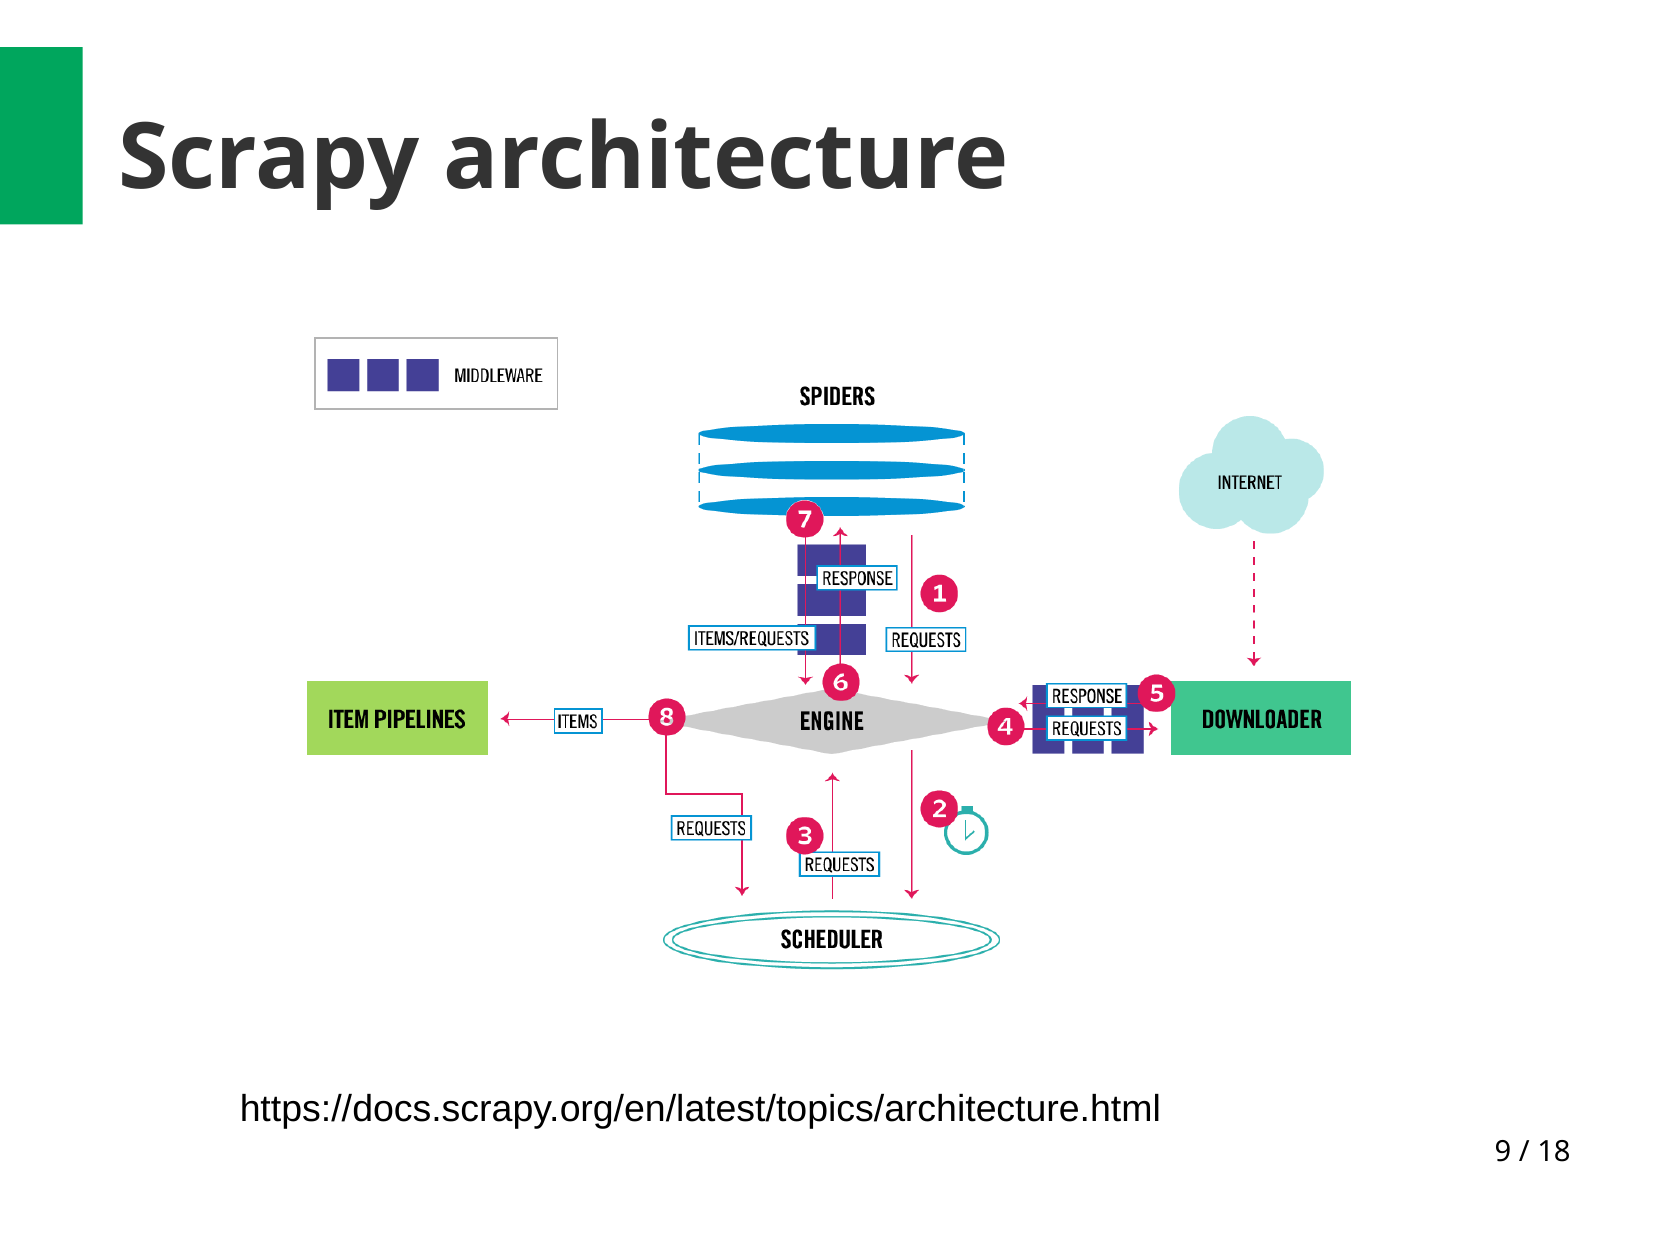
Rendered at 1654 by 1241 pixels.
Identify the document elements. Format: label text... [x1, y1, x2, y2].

title Scrapy architecture [118, 49, 1571, 257]
picture [272, 294, 1381, 1038]
text_box https://docs.scrapy.org/en/latest/topics/architecture.html [225, 1080, 1177, 1137]
